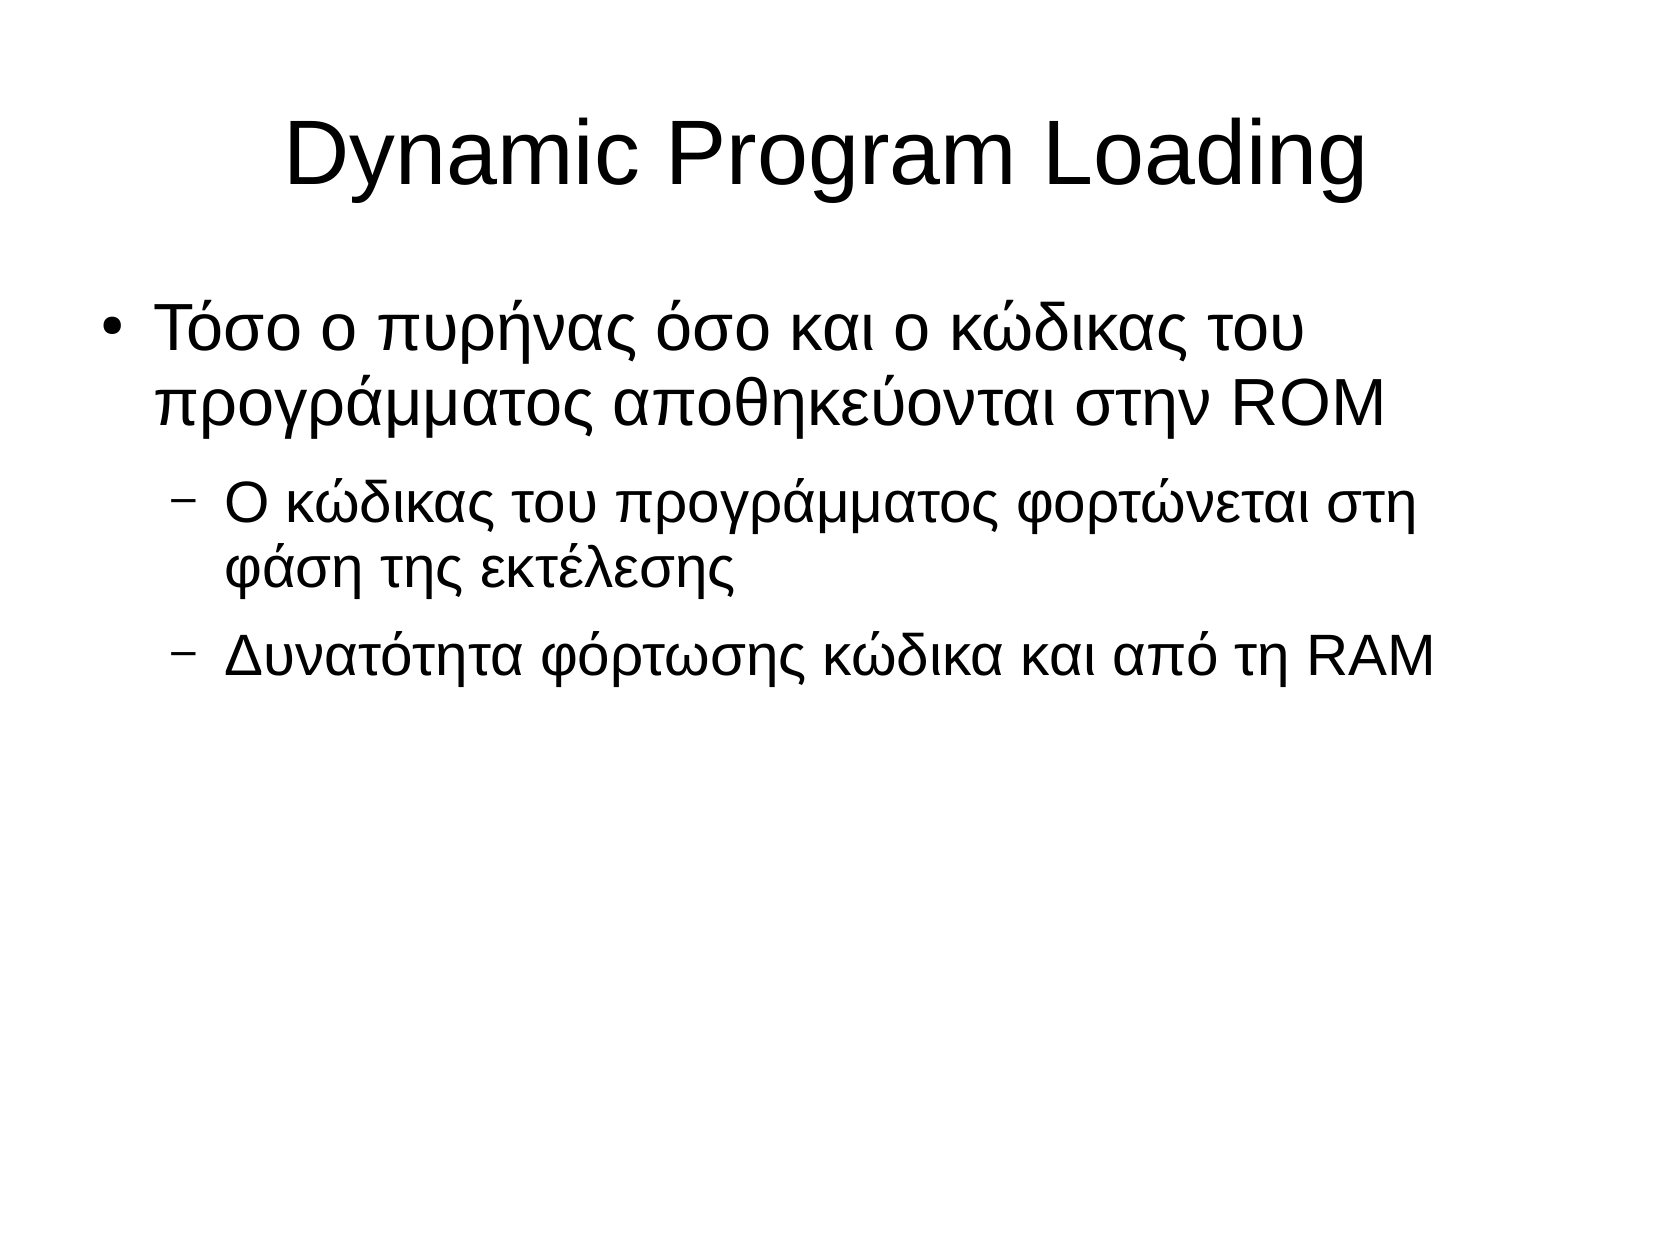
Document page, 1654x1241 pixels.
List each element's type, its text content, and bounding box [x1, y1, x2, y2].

list Τόσο ο πυρήνας όσο και ο κώδικας του προγράμματος αποθηκεύονται στην ROM Ο κώδικας του προγράμματος φορτώνεται στη φάση της εκτέλεσης Δυνατότητα φόρτωσης κώδικα και από τη RAM [82, 290, 1571, 1010]
title Dynamic Program Loading [82, 49, 1571, 257]
